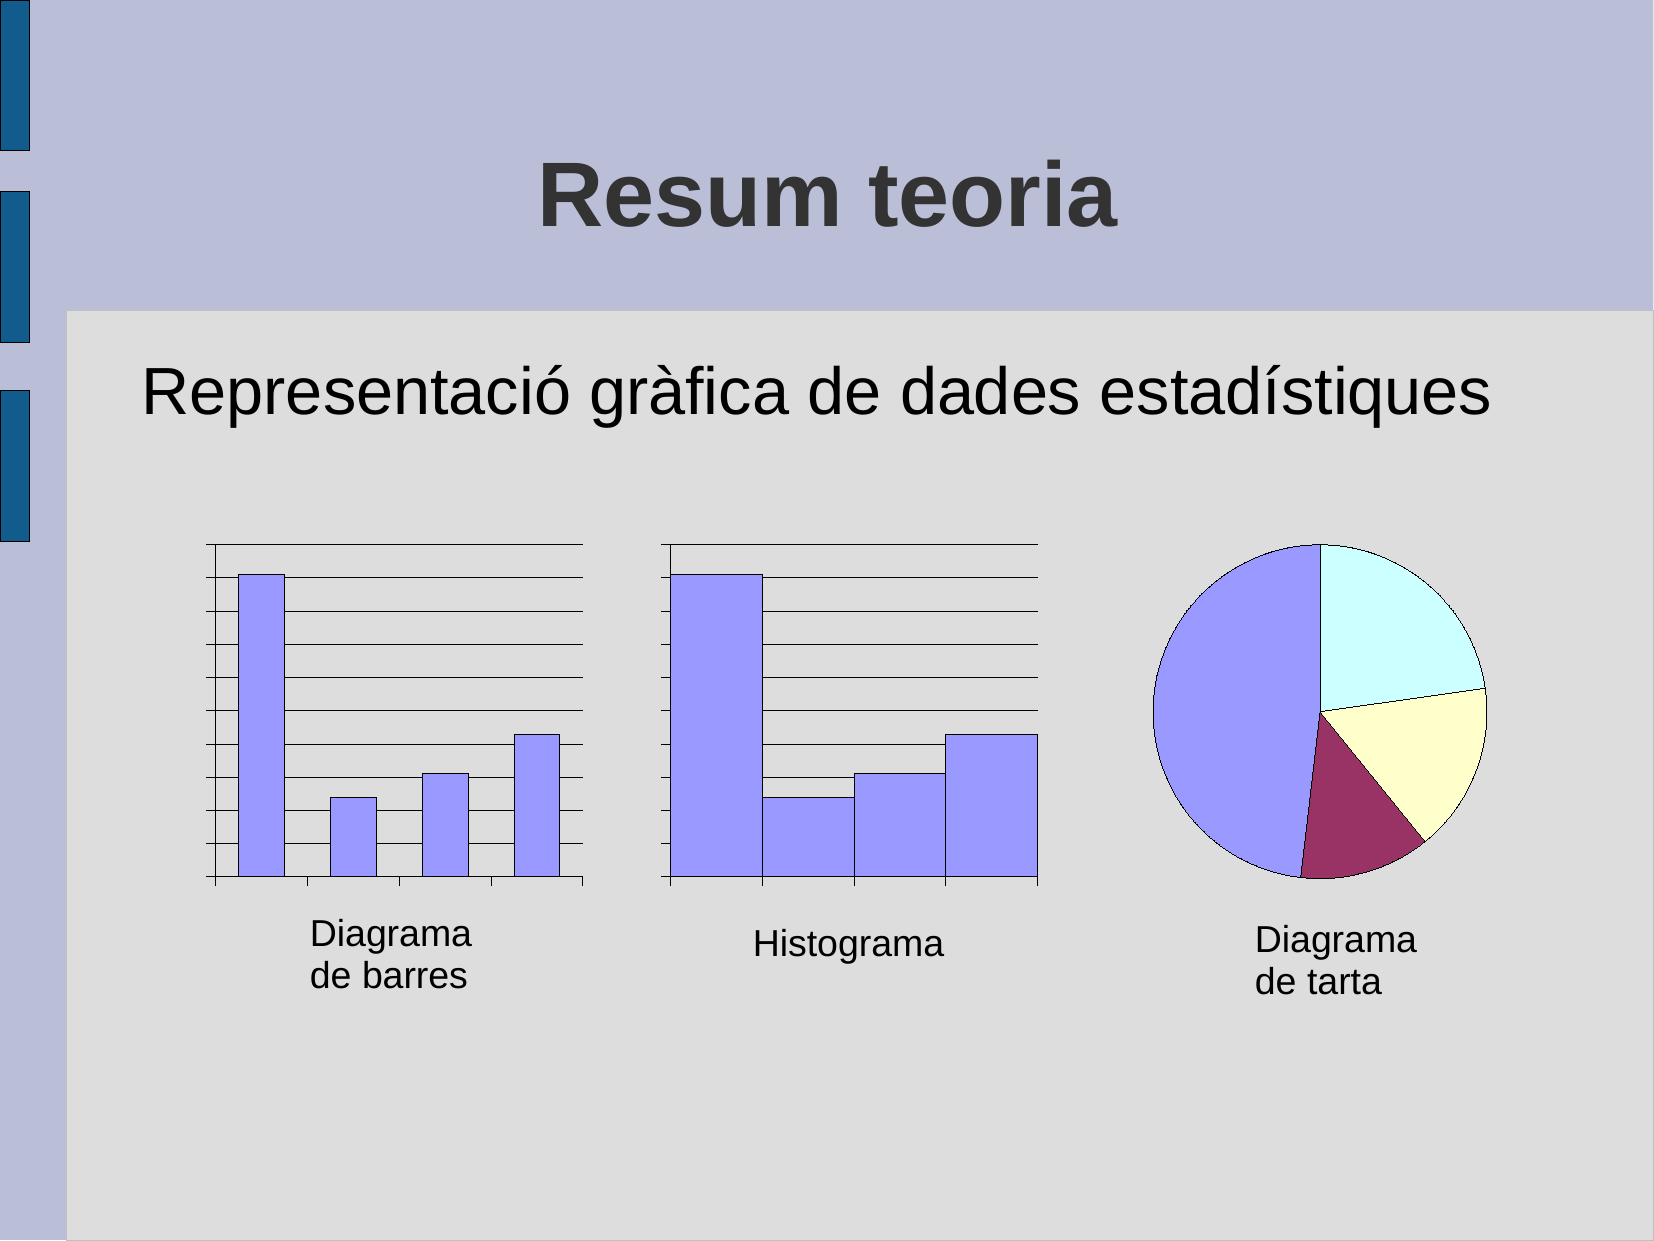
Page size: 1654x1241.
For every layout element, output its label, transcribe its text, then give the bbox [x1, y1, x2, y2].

text_box Diagrama de tarta [1240, 910, 1477, 1019]
chart [661, 531, 1046, 886]
text_box Diagrama de barres [295, 905, 532, 1013]
text_box Histograma [738, 915, 975, 977]
text_box Representació gràfica de dades estadístiques [124, 354, 1565, 504]
chart [206, 531, 591, 886]
title Resum teoria [121, 91, 1534, 299]
chart [1128, 531, 1512, 886]
